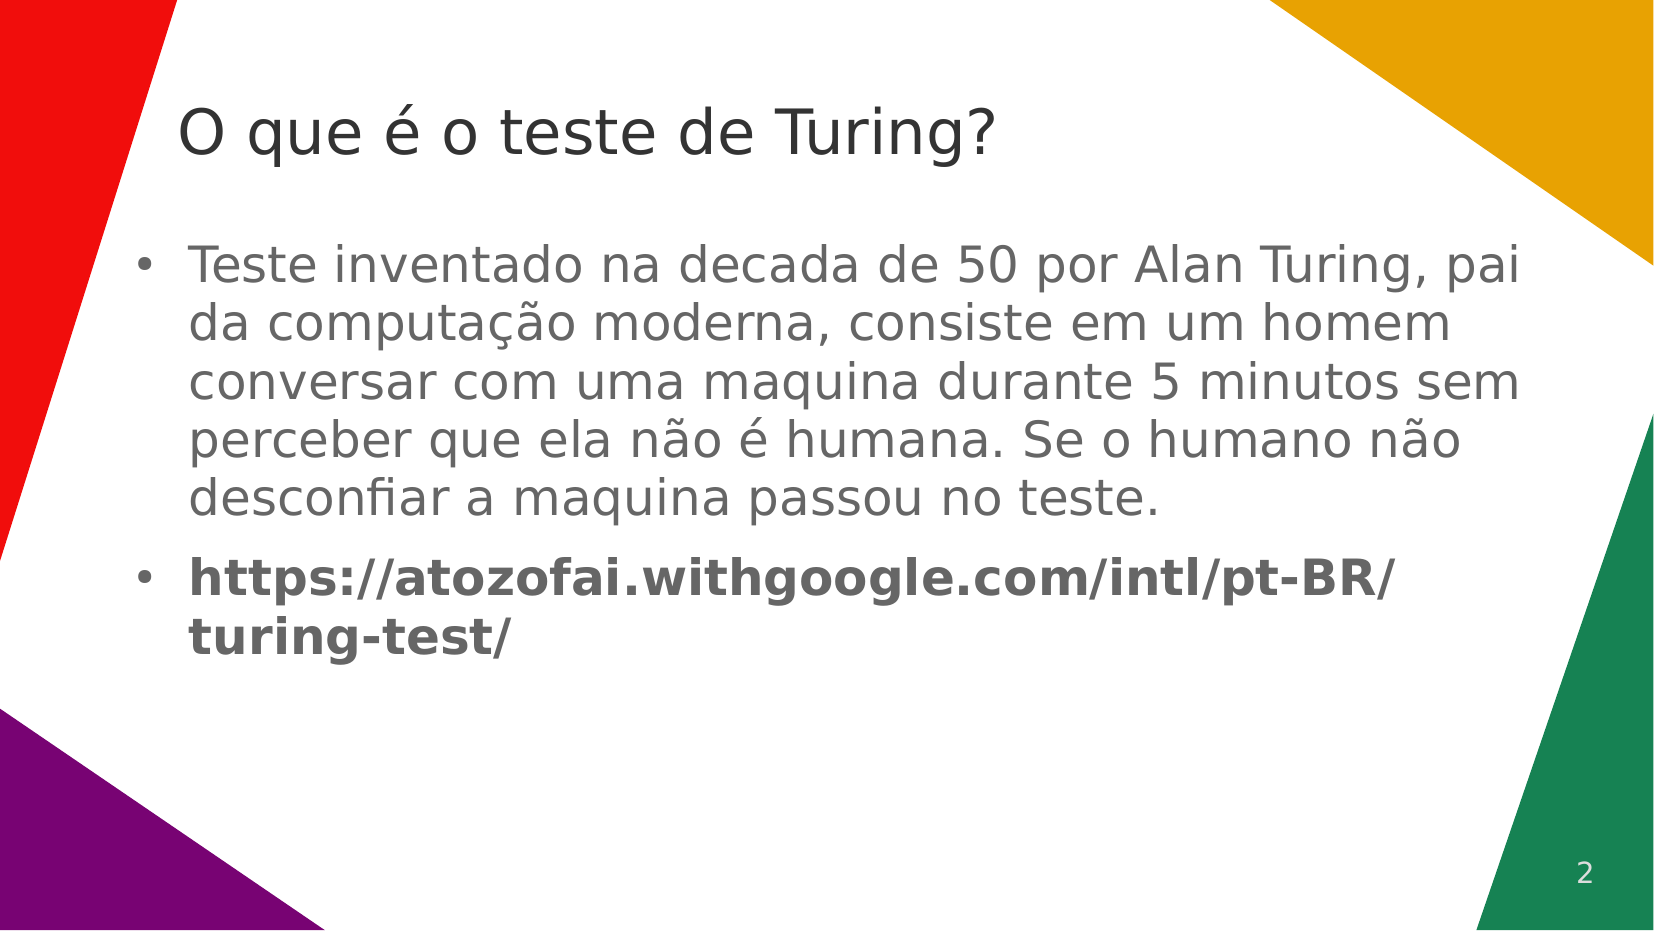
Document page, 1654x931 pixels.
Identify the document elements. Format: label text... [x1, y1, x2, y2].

title O que é o teste de Turing? [177, 59, 1536, 207]
list Teste inventado na decada de 50 por Alan Turing, pai da computação moderna, consiste em um homem conversar com uma maquina durante 5 minutos sem perceber que ela não é humana. Se o humano não desconfiar a maquina passou no teste. https://atozofai.withgoogle.com/intl/pt-BR/turing-test/ [118, 236, 1536, 827]
